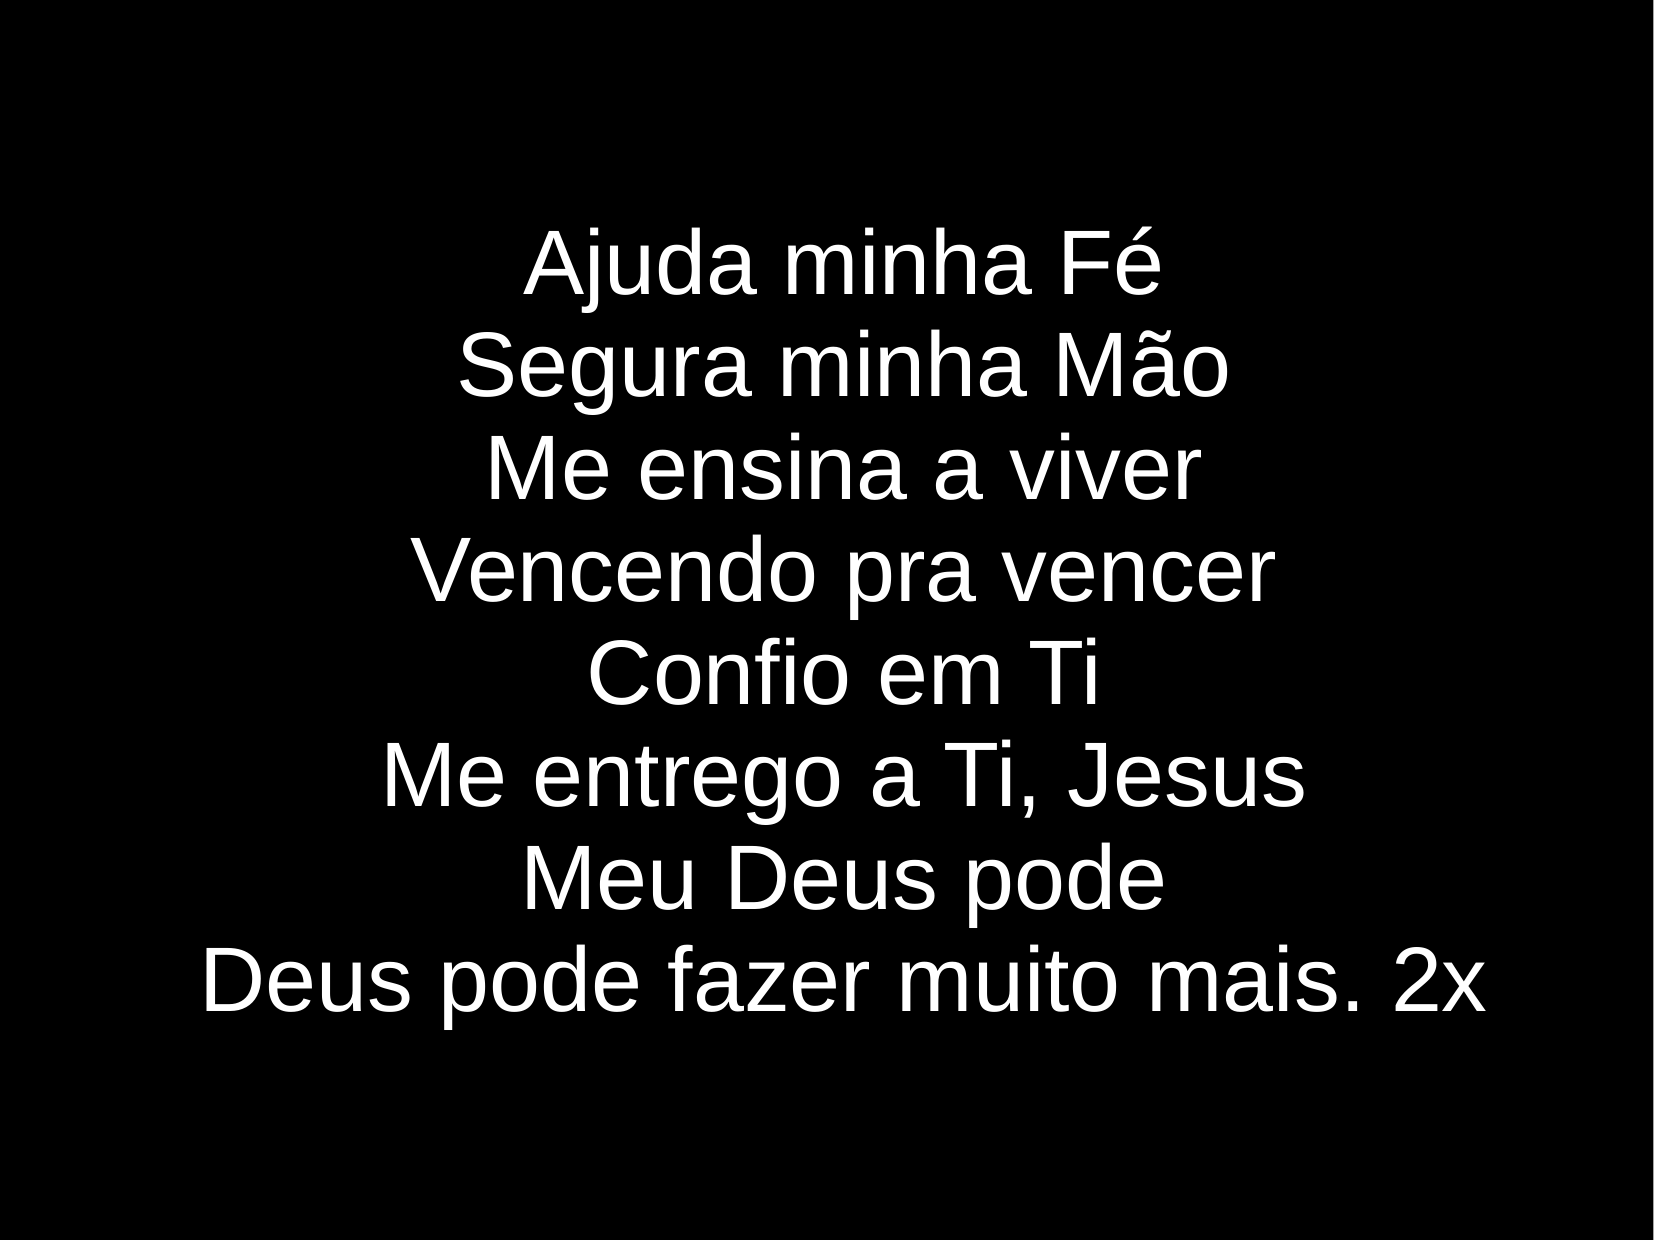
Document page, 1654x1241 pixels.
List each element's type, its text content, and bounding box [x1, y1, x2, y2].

subtitle Ajuda minha Fé Segura minha Mão Me ensina a viver Vencendo pra vencer Confio em Ti Me entrego a Ti, Jesus Meu Deus pode Deus pode fazer muito mais. 2x [82, 49, 1607, 1193]
